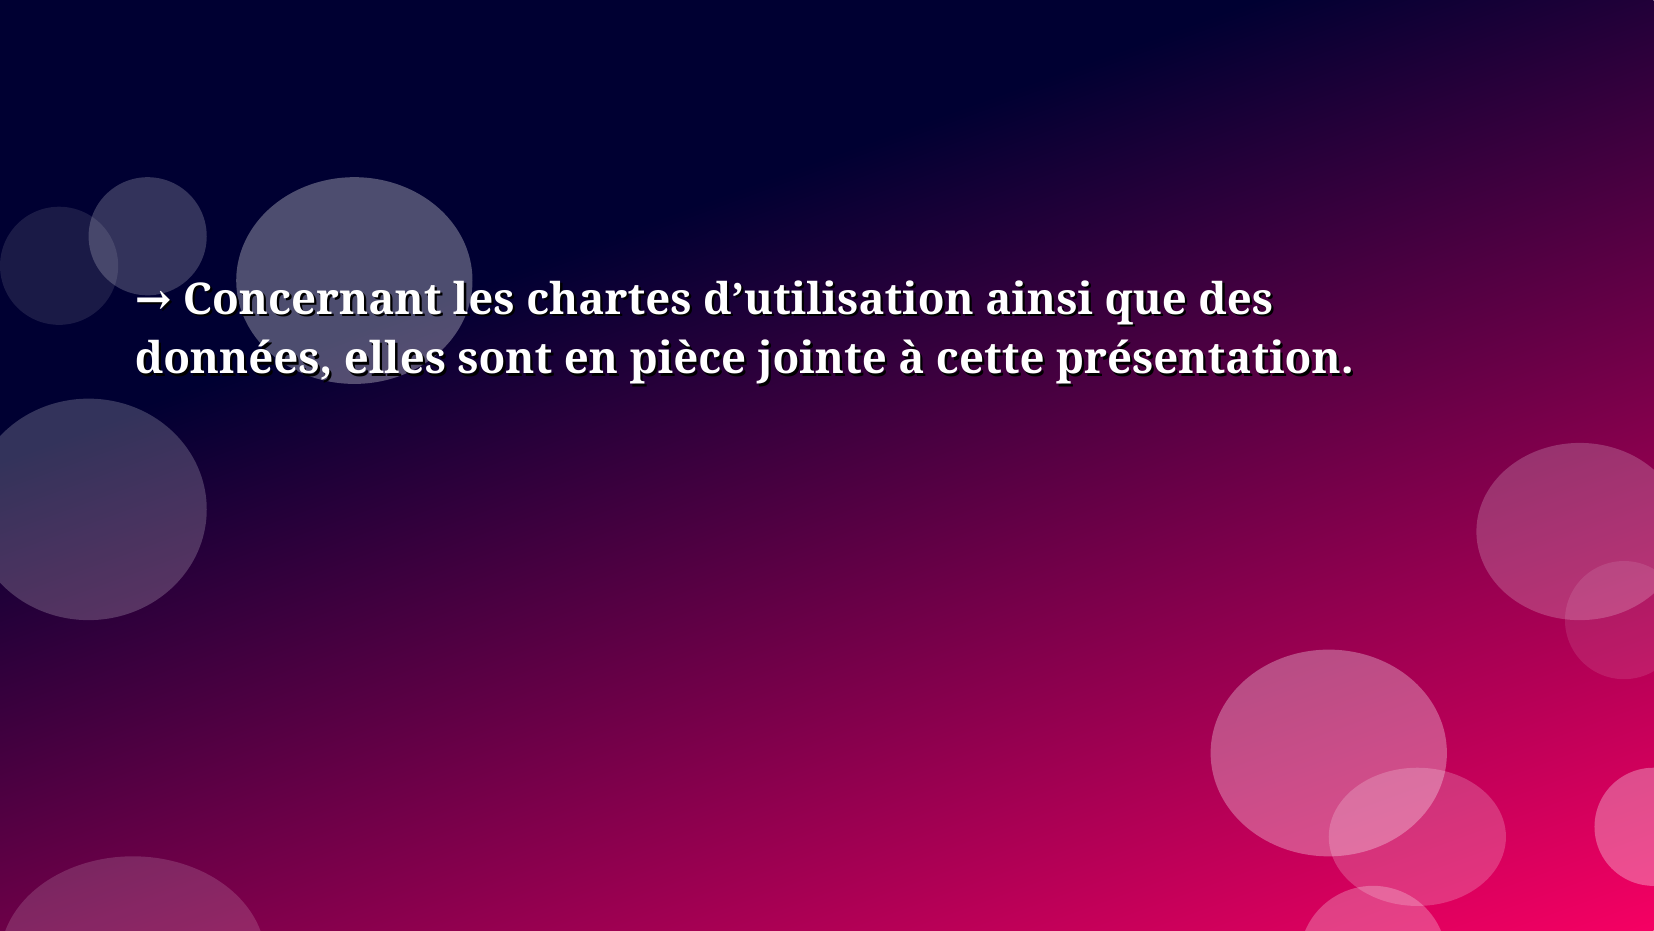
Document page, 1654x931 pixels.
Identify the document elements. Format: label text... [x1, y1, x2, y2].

text_box → Concernant les chartes d’utilisation ainsi que des données, elles sont en pièce jointe à cette présentation. [120, 260, 1454, 869]
